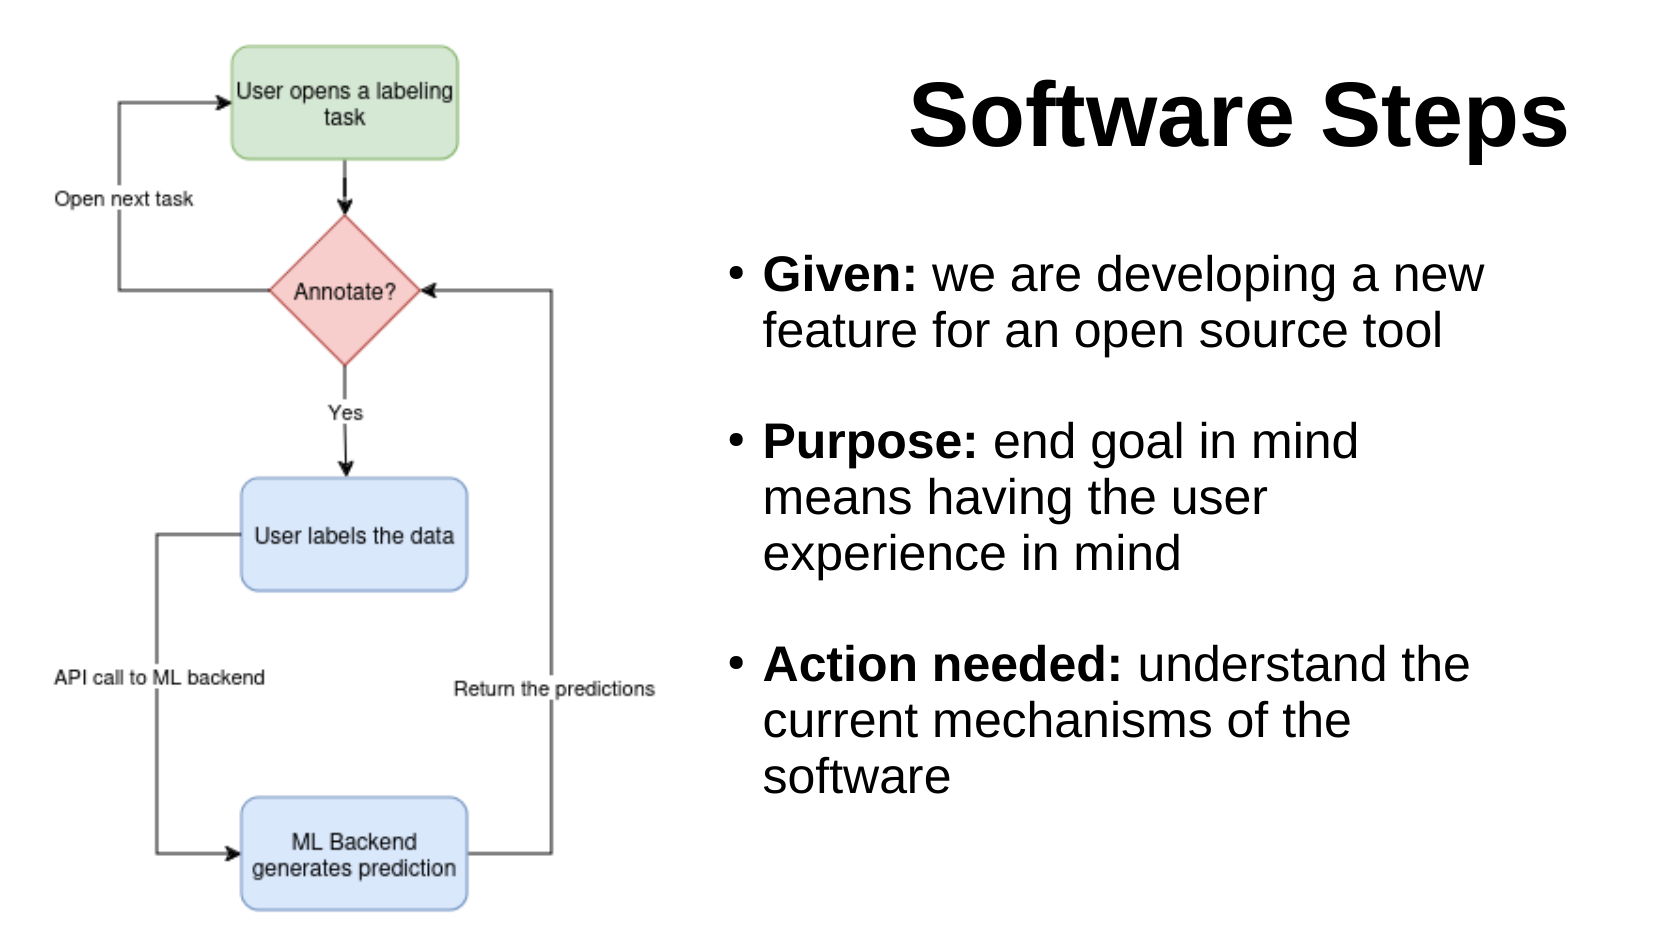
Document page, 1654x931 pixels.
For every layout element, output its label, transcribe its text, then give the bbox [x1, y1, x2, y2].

picture [37, 28, 676, 931]
title Software Steps [676, 37, 1571, 193]
text_box Given: we are developing a new feature for an open source tool Purpose: end goal in mind means having the user experience in mind Action needed: understand the current mechanisms of the software [712, 187, 1538, 863]
